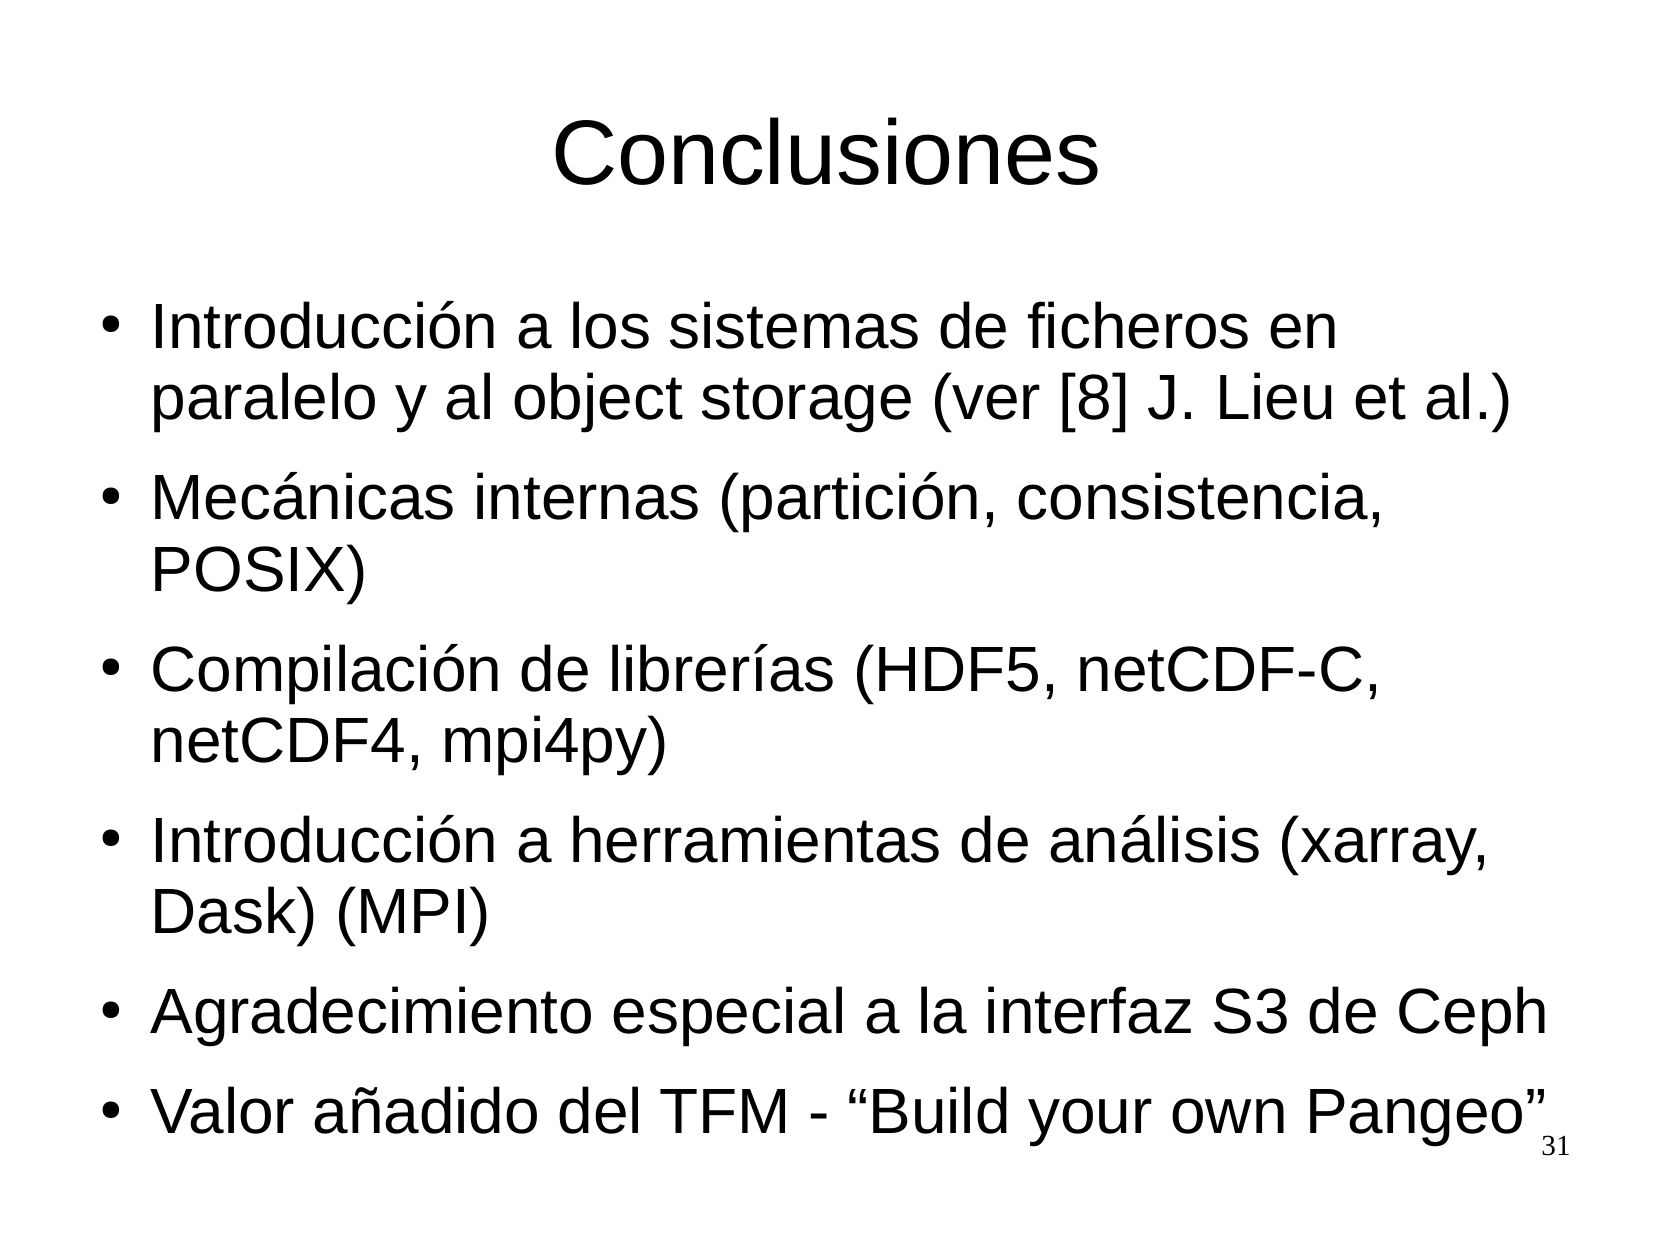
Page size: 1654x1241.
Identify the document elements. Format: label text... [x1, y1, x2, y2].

list Introducción a los sistemas de ficheros en paralelo y al object storage (ver [8] J. Lieu et al.) Mecánicas internas (partición, consistencia, POSIX) Compilación de librerías (HDF5, netCDF-C, netCDF4, mpi4py) Introducción a herramientas de análisis (xarray, Dask) (MPI) Agradecimiento especial a la interfaz S3 de Ceph Valor añadido del TFM - “Build your own Pangeo” [82, 290, 1571, 1158]
title Conclusiones [82, 49, 1571, 257]
